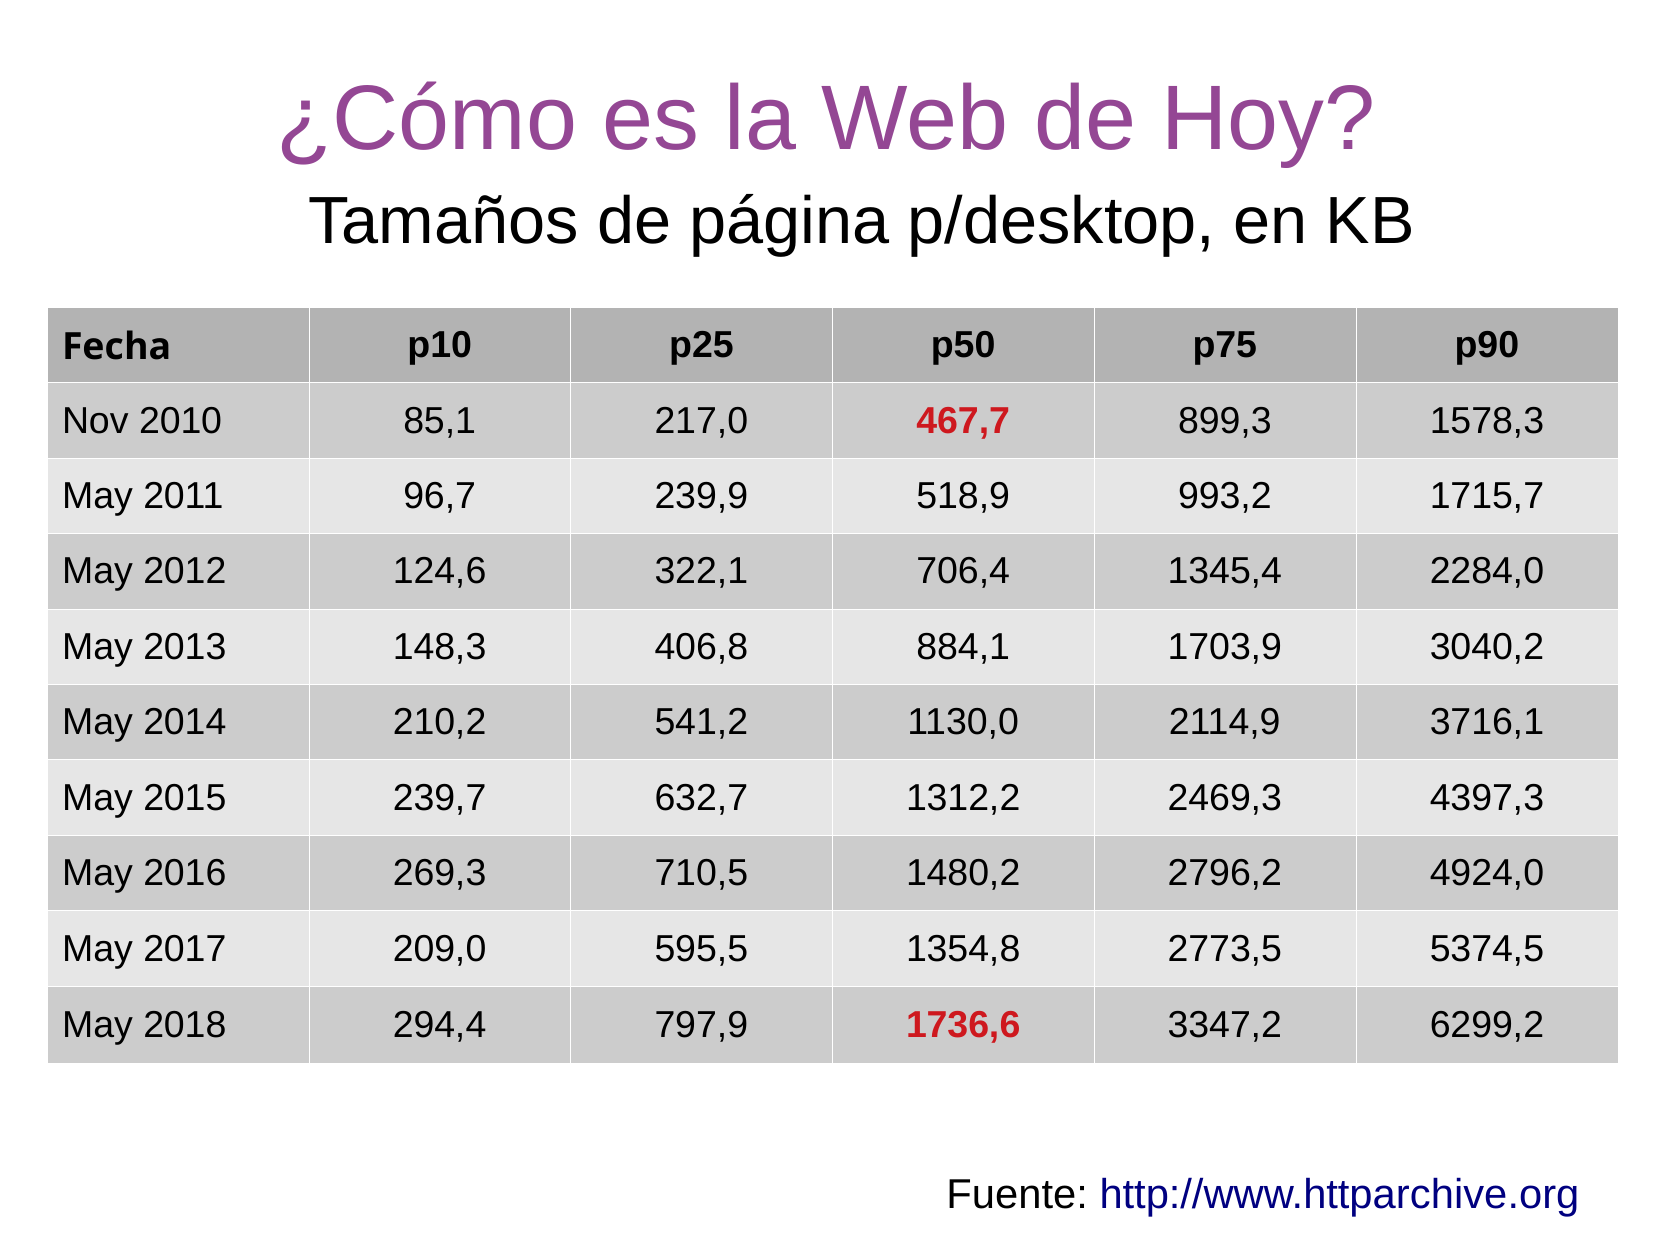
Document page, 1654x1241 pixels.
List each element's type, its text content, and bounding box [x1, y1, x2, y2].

table_cell 1354,8 [833, 911, 1094, 986]
table_cell 3040,2 [1357, 610, 1618, 684]
table_header p90 [1357, 308, 1618, 382]
table_cell 1345,4 [1095, 534, 1356, 609]
table_cell 217,0 [571, 383, 832, 458]
table_cell 595,5 [571, 911, 832, 986]
table_header p25 [571, 308, 832, 382]
table_cell 1715,7 [1357, 459, 1618, 533]
table_cell Nov 2010 [48, 383, 309, 458]
table_cell 710,5 [571, 836, 832, 910]
table_cell 884,1 [833, 610, 1094, 684]
table_cell 6299,2 [1357, 987, 1618, 1063]
table_cell 209,0 [310, 911, 570, 986]
table_cell 706,4 [833, 534, 1094, 609]
table_header p75 [1095, 308, 1356, 382]
table_cell 3716,1 [1357, 685, 1618, 759]
table_cell 2796,2 [1095, 836, 1356, 910]
table_cell 5374,5 [1357, 911, 1618, 986]
table_cell 406,8 [571, 610, 832, 684]
table_cell 541,2 [571, 685, 832, 759]
table_cell 322,1 [571, 534, 832, 609]
table_cell 2284,0 [1357, 534, 1618, 609]
table_cell 210,2 [310, 685, 570, 759]
table_cell 899,3 [1095, 383, 1356, 458]
table_cell 1703,9 [1095, 610, 1356, 684]
table_header p10 [310, 308, 570, 382]
table_cell 467,7 [833, 383, 1094, 458]
table_header Fecha [48, 308, 309, 382]
table_cell 993,2 [1095, 459, 1356, 533]
table_cell May 2012 [48, 534, 309, 609]
table_cell 148,3 [310, 610, 570, 684]
table_cell 239,9 [571, 459, 832, 533]
table_cell 632,7 [571, 760, 832, 835]
text_box Fuente: http://www.httparchive.org [519, 1163, 1595, 1225]
title ¿Cómo es la Web de Hoy? [82, 13, 1571, 183]
table_cell 1736,6 [833, 987, 1094, 1063]
table_cell 2773,5 [1095, 911, 1356, 986]
table_cell 4397,3 [1357, 760, 1618, 835]
table_cell 2469,3 [1095, 760, 1356, 835]
table_cell 1480,2 [833, 836, 1094, 910]
table_cell 1130,0 [833, 685, 1094, 759]
table_cell May 2013 [48, 610, 309, 684]
table_cell 1578,3 [1357, 383, 1618, 458]
table_cell 797,9 [571, 987, 832, 1063]
table_cell May 2011 [48, 459, 309, 533]
table_cell 4924,0 [1357, 836, 1618, 910]
table_cell 96,7 [310, 459, 570, 533]
table_cell 1312,2 [833, 760, 1094, 835]
list Tamaños de página p/desktop, en KB [35, 183, 1619, 384]
table_cell 239,7 [310, 760, 570, 835]
table_cell May 2015 [48, 760, 309, 835]
table_cell May 2018 [48, 987, 309, 1063]
table_cell 294,4 [310, 987, 570, 1063]
table_cell 85,1 [310, 383, 570, 458]
table_cell 518,9 [833, 459, 1094, 533]
table_cell 124,6 [310, 534, 570, 609]
table_cell 2114,9 [1095, 685, 1356, 759]
table_cell May 2017 [48, 911, 309, 986]
table_cell 3347,2 [1095, 987, 1356, 1063]
table_header p50 [833, 308, 1094, 382]
table_cell May 2014 [48, 685, 309, 759]
table_cell 269,3 [310, 836, 570, 910]
table_cell May 2016 [48, 836, 309, 910]
